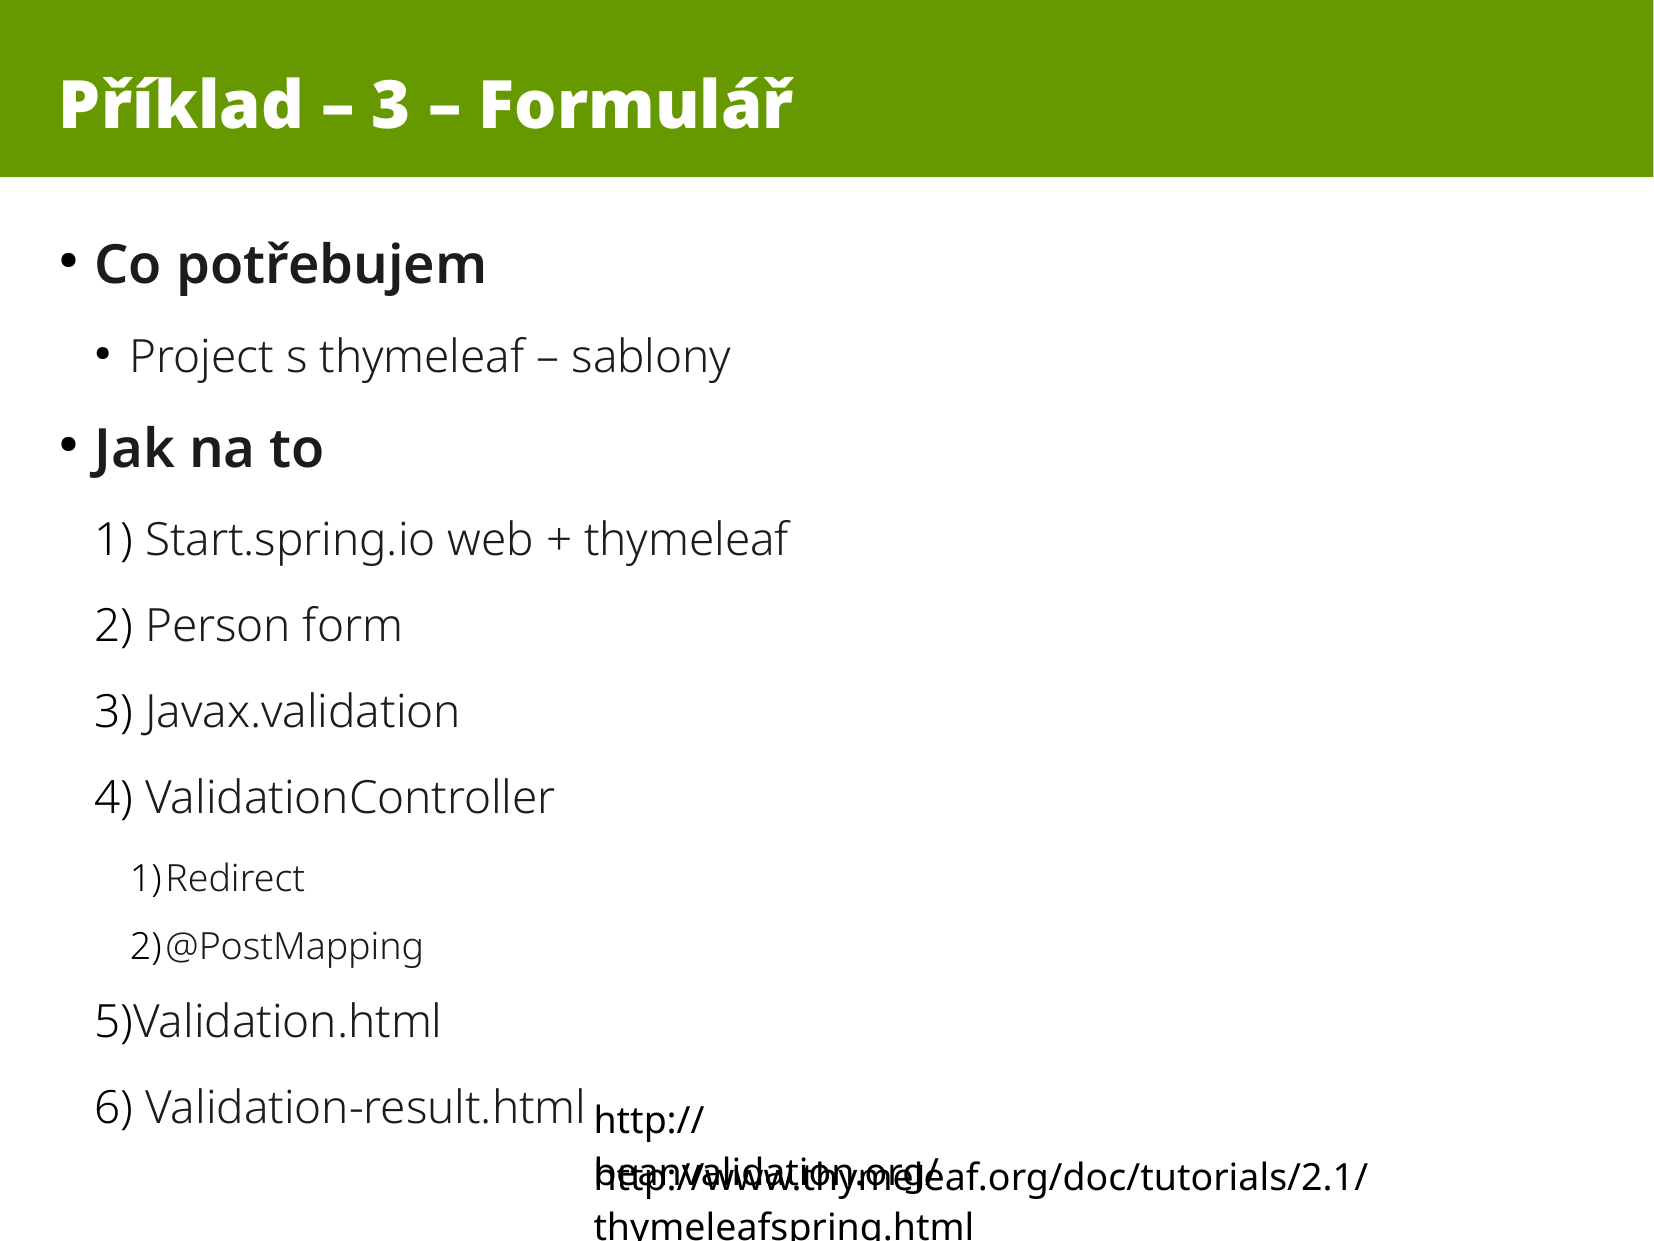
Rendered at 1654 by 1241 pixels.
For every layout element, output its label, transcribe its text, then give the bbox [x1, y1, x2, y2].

text_box http://beanvalidation.org/ [578, 1086, 1033, 1149]
text_box http://www.thymeleaf.org/doc/tutorials/2.1/thymeleafspring.html [578, 1142, 1644, 1205]
title Příklad – 3 – Formulář [59, 0, 1595, 148]
list Co potřebujem Project s thymeleaf – sablony Jak na to Start.spring.io web + thymeleaf Person form Javax.validation ValidationController Redirect @PostMapping Validation.html Validation-result.html [59, 225, 1593, 1183]
